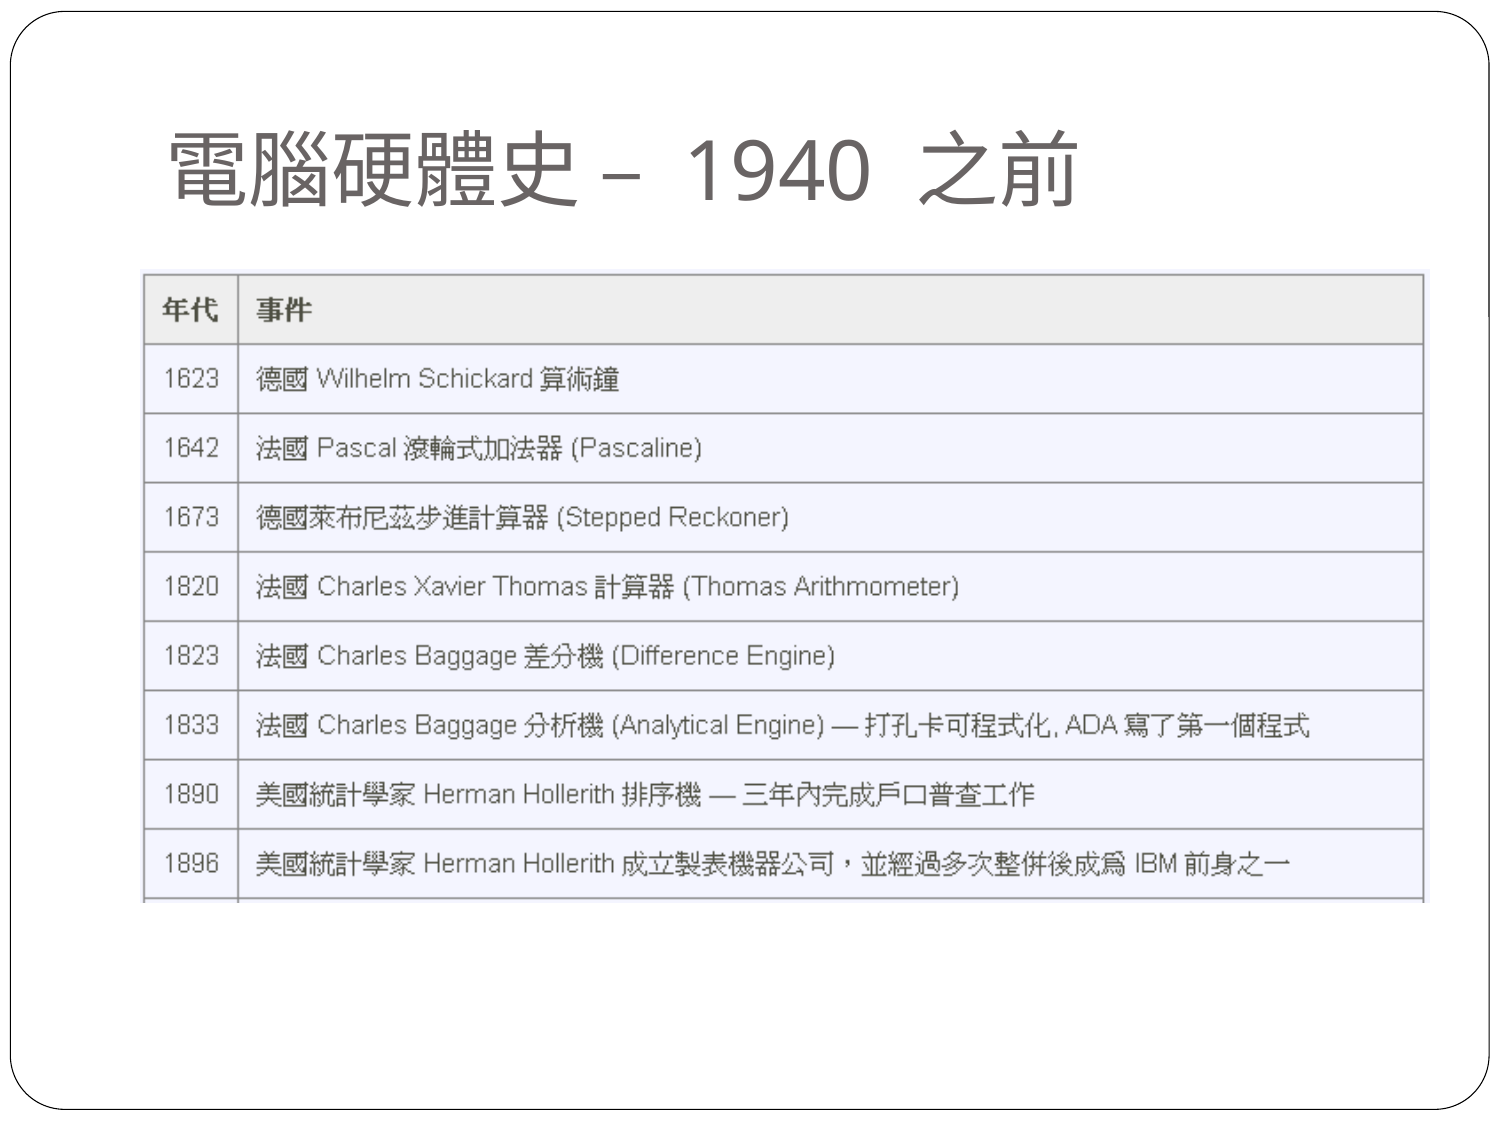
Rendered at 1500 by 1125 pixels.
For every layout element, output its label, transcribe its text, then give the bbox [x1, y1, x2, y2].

title 電腦硬體史 – 1940 之前 [150, 44, 1426, 233]
text_box [140, 269, 1430, 903]
